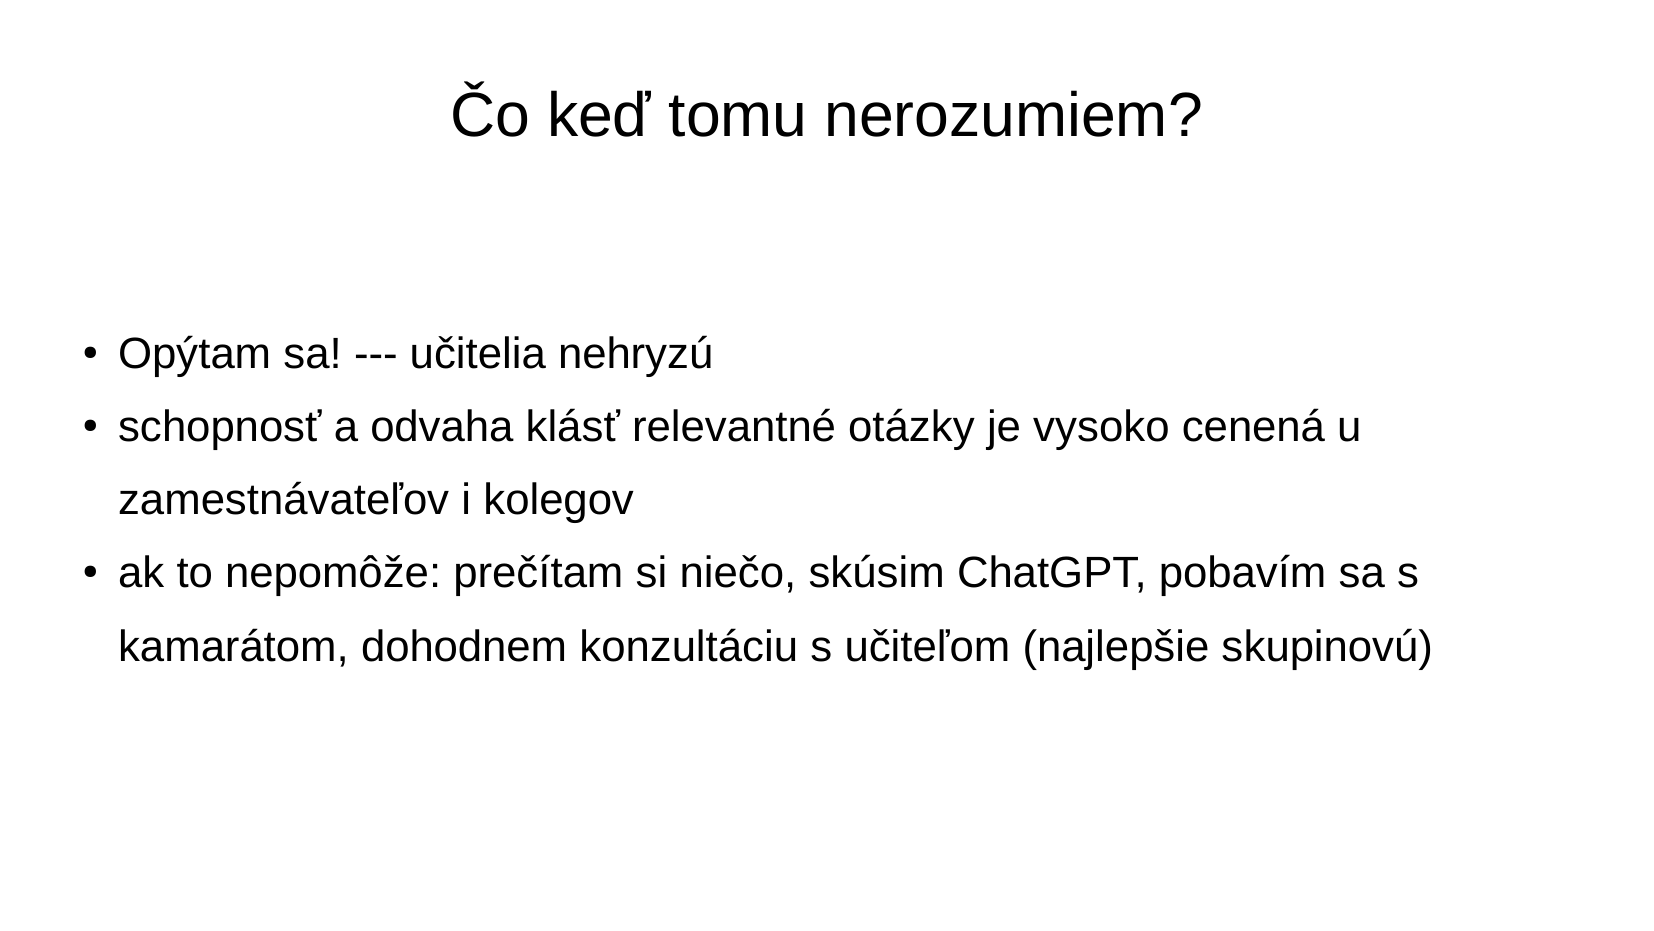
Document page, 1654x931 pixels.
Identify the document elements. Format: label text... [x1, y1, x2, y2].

subtitle Opýtam sa! --- učitelia nehryzú schopnosť a odvaha klásť relevantné otázky je vysoko cenená u zamestnávateľov i kolegov ak to nepomôže: prečítam si niečo, skúsim ChatGPT, pobavím sa s kamarátom, dohodnem konzultáciu s učiteľom (najlepšie skupinovú) [82, 217, 1571, 758]
title Čo keď tomu nerozumiem? [82, 37, 1571, 193]
